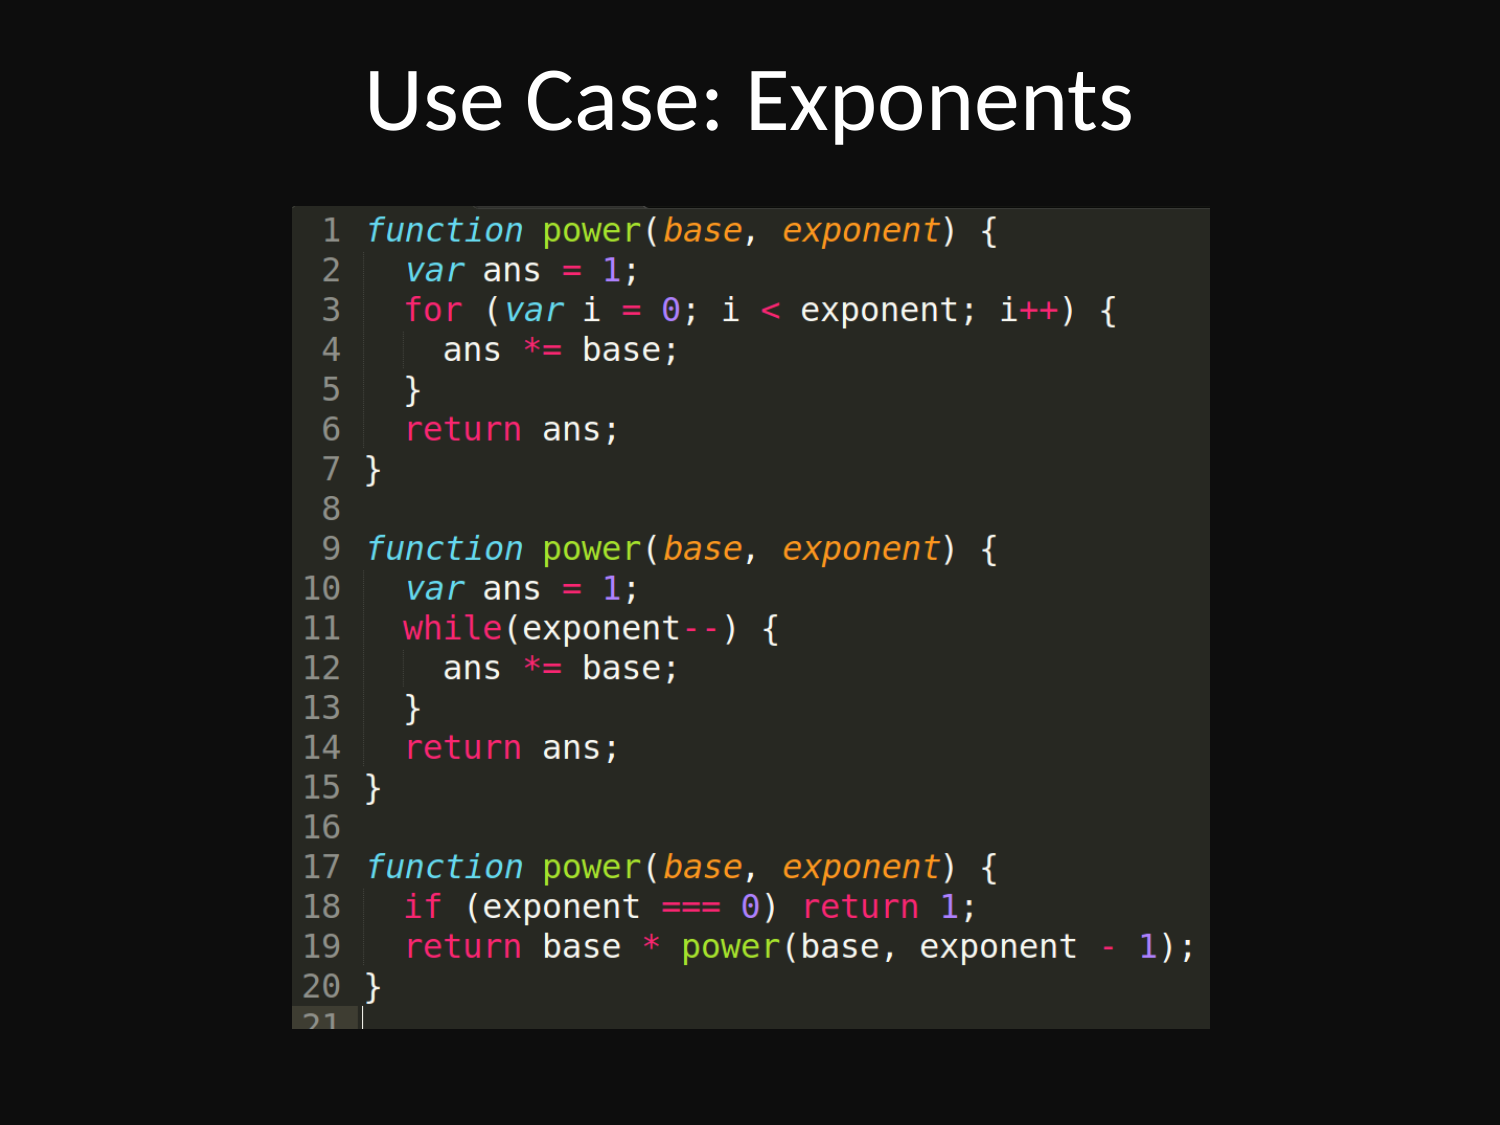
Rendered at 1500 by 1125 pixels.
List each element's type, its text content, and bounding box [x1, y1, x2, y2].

picture [292, 206, 1210, 1029]
title Use Case: Exponents [75, 0, 1425, 188]
